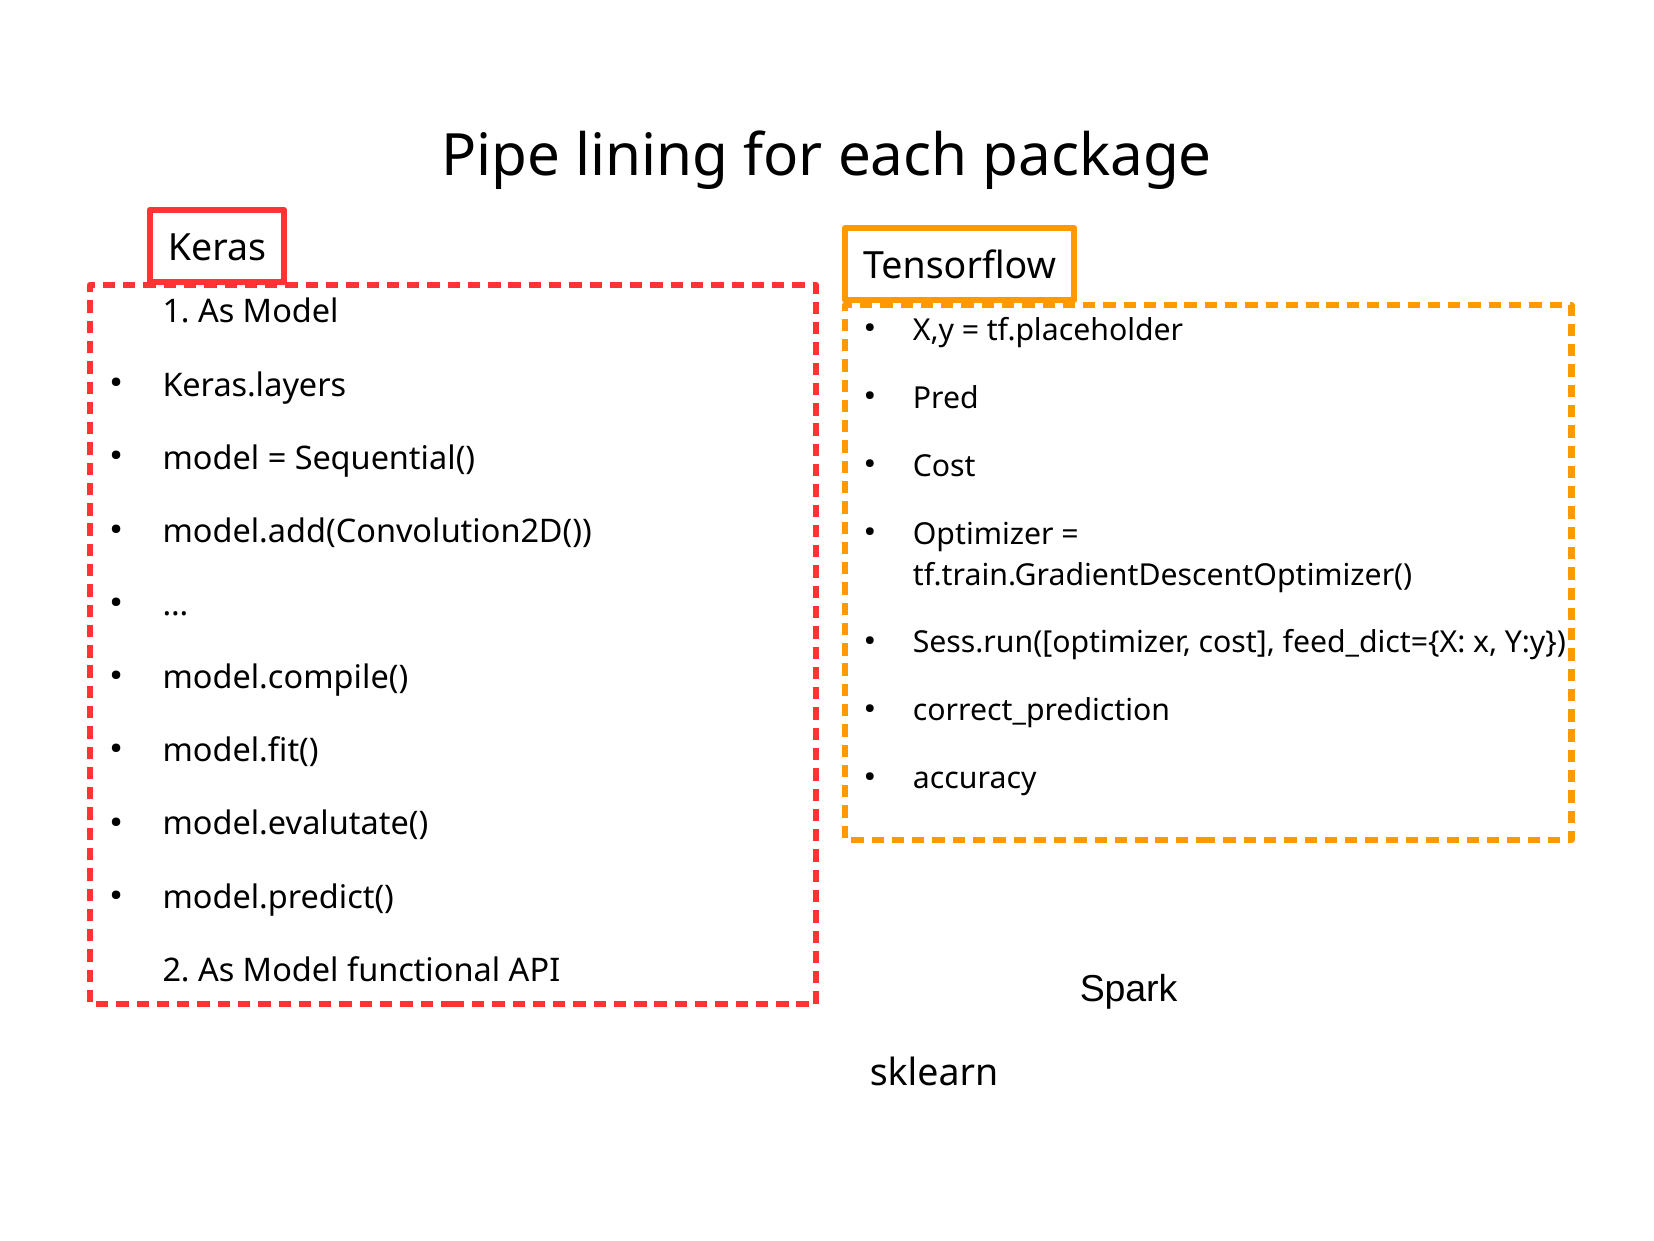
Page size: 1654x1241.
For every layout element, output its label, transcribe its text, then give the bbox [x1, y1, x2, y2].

text_box Keras [150, 210, 277, 270]
list X,y = tf.placeholder Pred Cost Optimizer = tf.train.GradientDescentOptimizer() Sess.run([optimizer, cost], feed_dict={X: x, Y:y}) correct_prediction accuracy [845, 305, 1572, 841]
list 1. As Model Keras.layers model = Sequential() model.add(Convolution2D()) … model.compile() model.fit() model.evalutate() model.predict() 2. As Model functional API [90, 285, 817, 1005]
text_box sklearn [855, 1038, 1001, 1091]
text_box Spark [1065, 960, 1193, 1017]
text_box Tensorflow [845, 227, 1061, 287]
title Pipe lining for each package [82, 49, 1571, 257]
